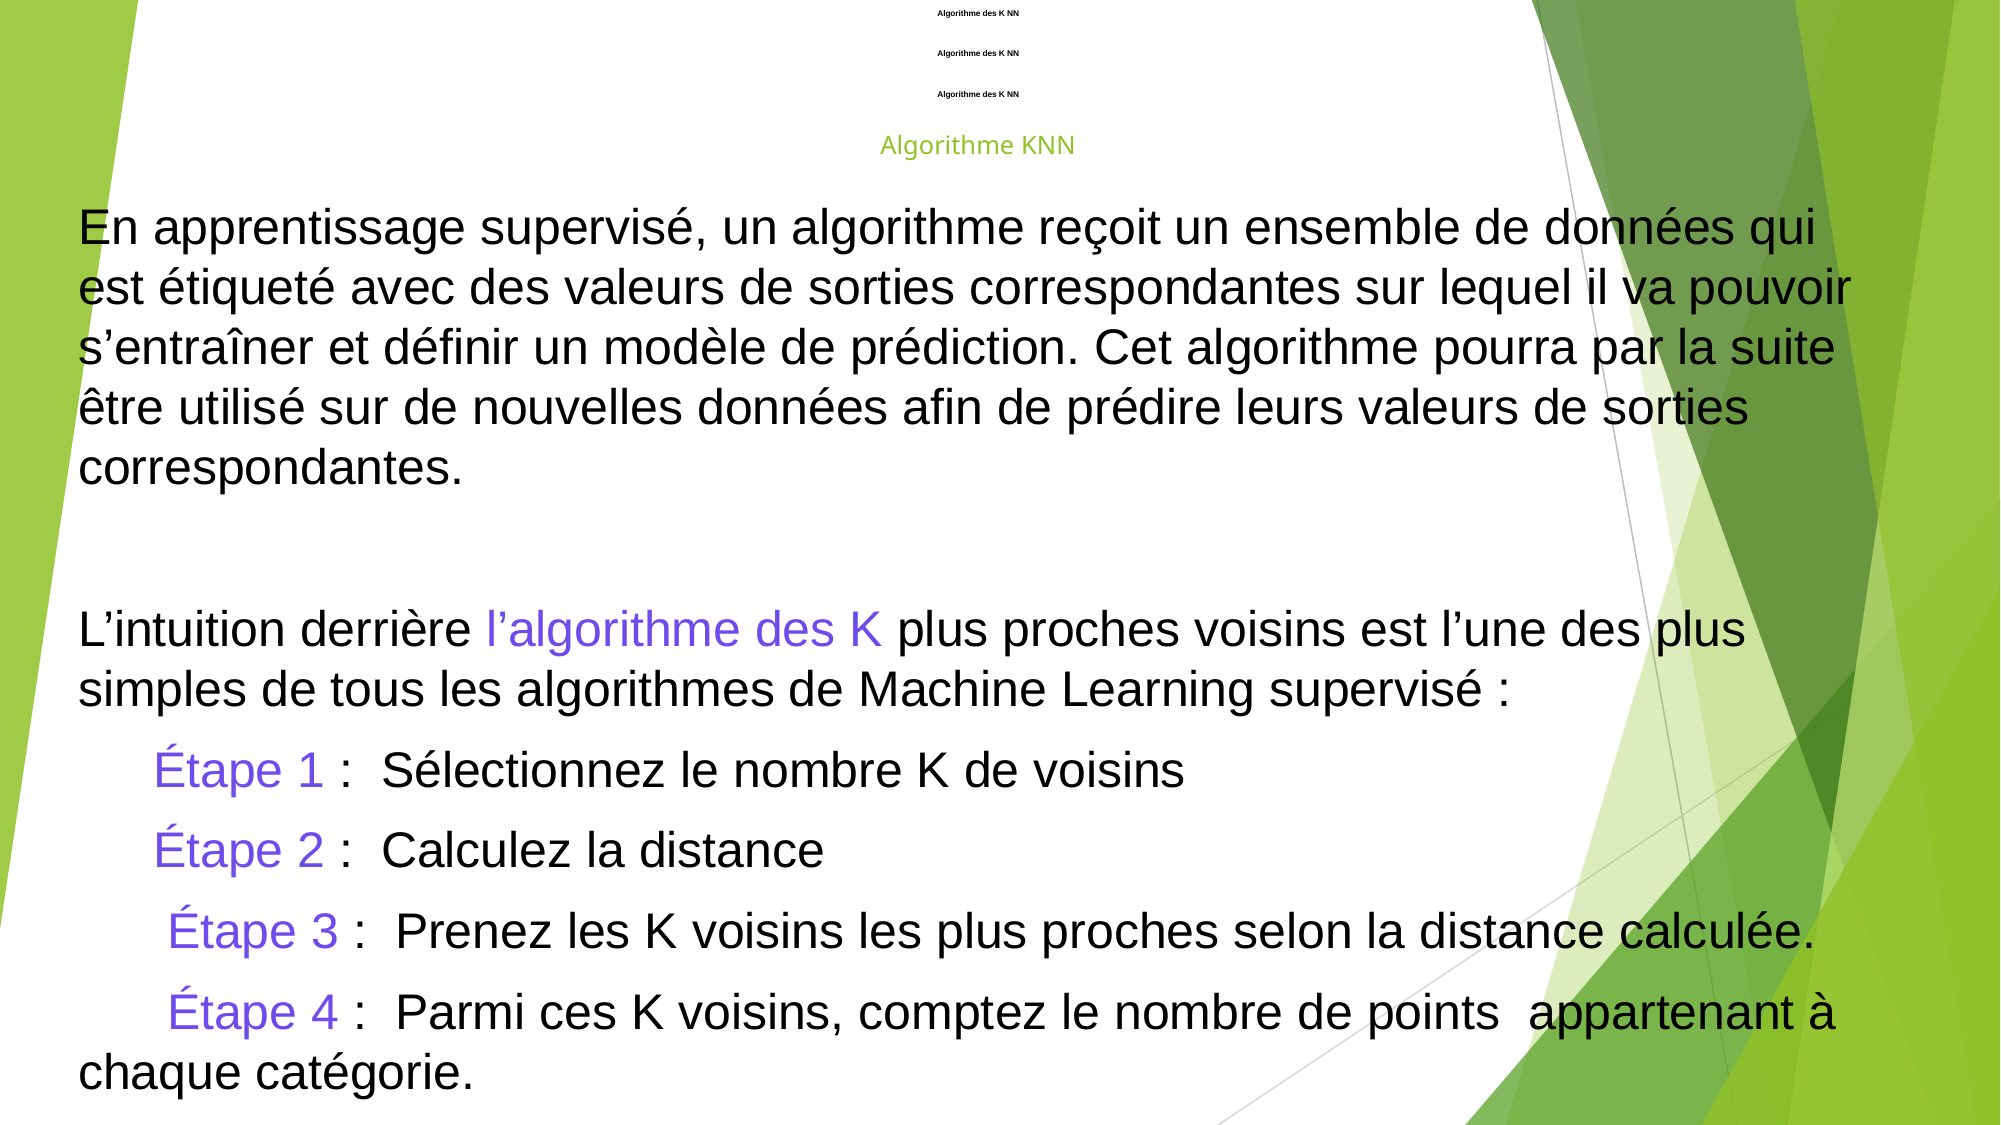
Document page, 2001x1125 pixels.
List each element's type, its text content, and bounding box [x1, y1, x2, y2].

title Algorithme des K NN Algorithme des K NN Algorithme des K NN Algorithme KNN [41, 0, 1916, 168]
subtitle En apprentissage supervisé, un algorithme reçoit un ensemble de données qui est étiqueté avec des valeurs de sorties correspondantes sur lequel il va pouvoir s’entraîner et définir un modèle de prédiction. Cet algorithme pourra par la suite être utilisé sur de nouvelles données afin de prédire leurs valeurs de sorties correspondantes. L’intuition derrière l’algorithme des K plus proches voisins est l’une des plus simples de tous les algorithmes de Machine Learning supervisé : Étape 1 : Sélectionnez le nombre K de voisins Étape 2 : Calculez la distance Étape 3 : Prenez les K voisins les plus proches selon la distance calculée. Étape 4 : Parmi ces K voisins, comptez le nombre de points appartenant à chaque catégorie. [63, 186, 1885, 1098]
